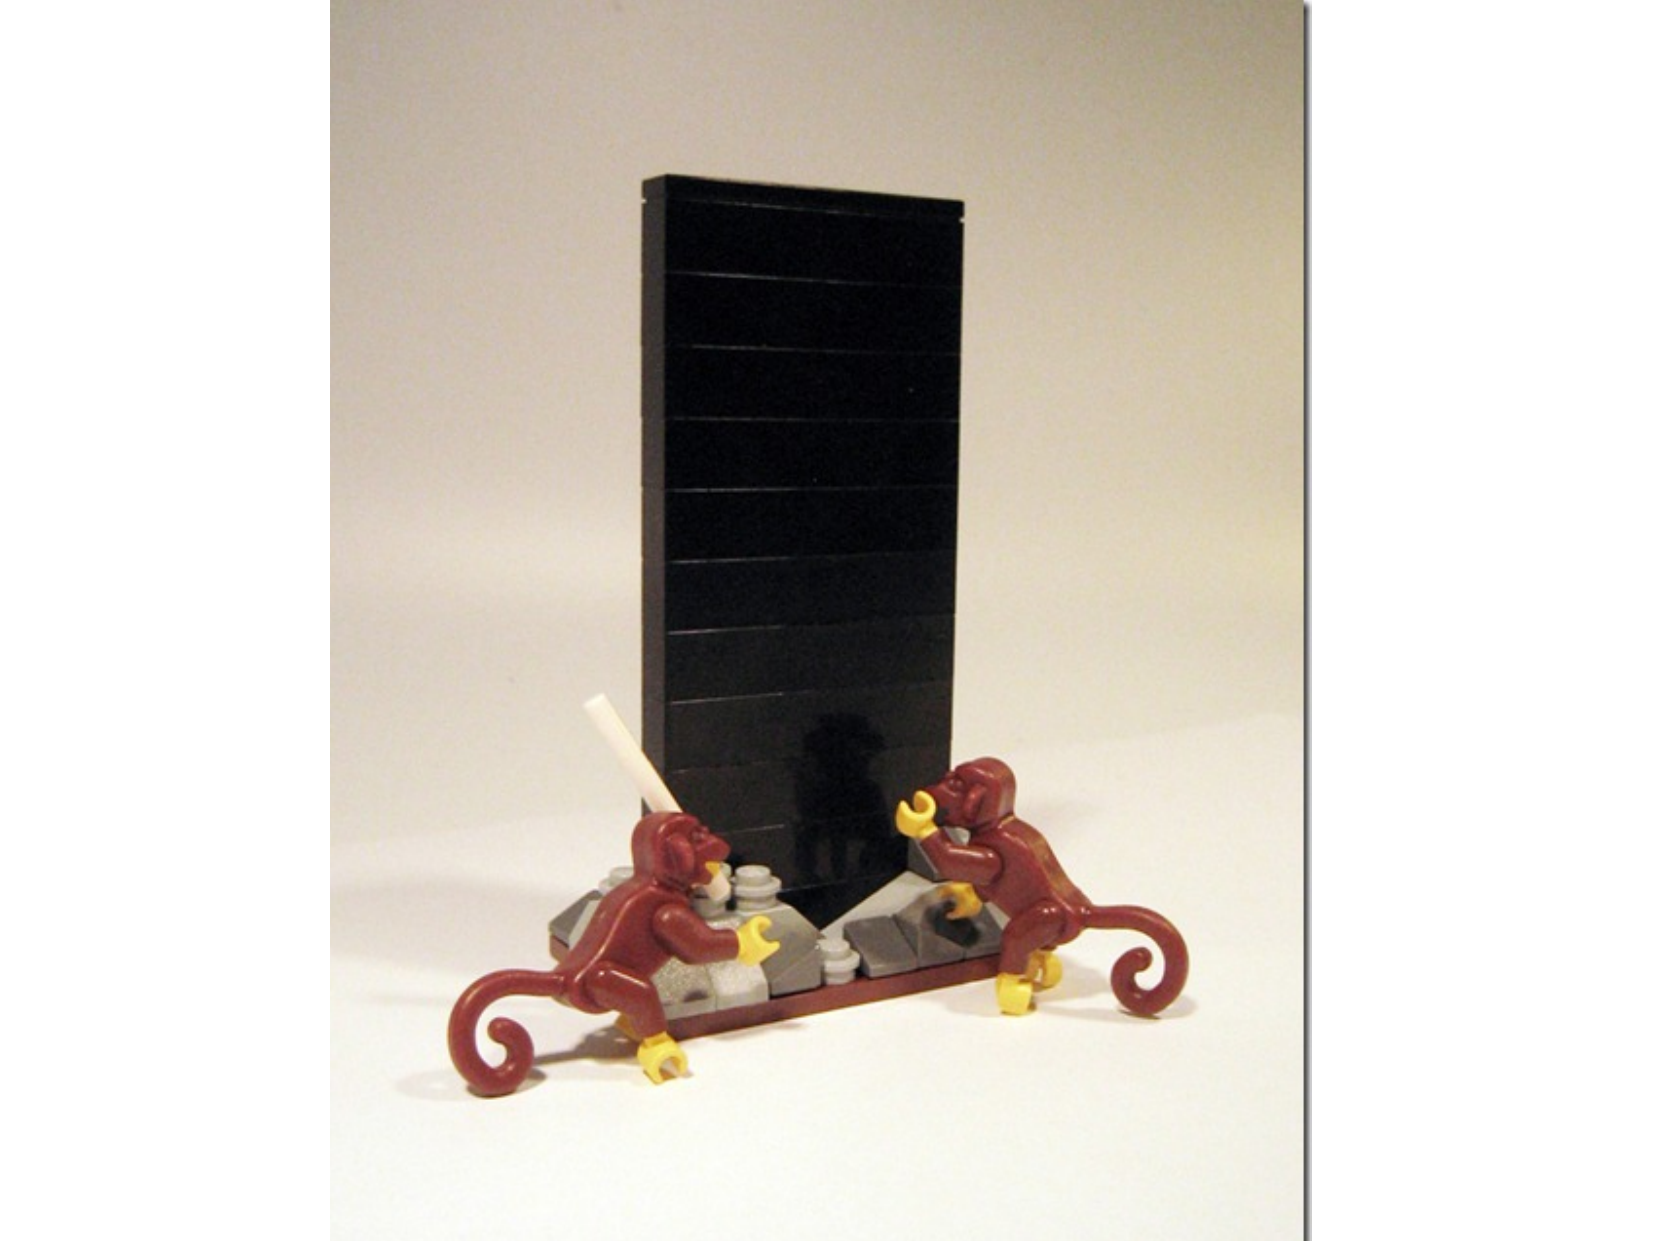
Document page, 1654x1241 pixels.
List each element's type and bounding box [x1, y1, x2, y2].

picture [330, 0, 1312, 1241]
